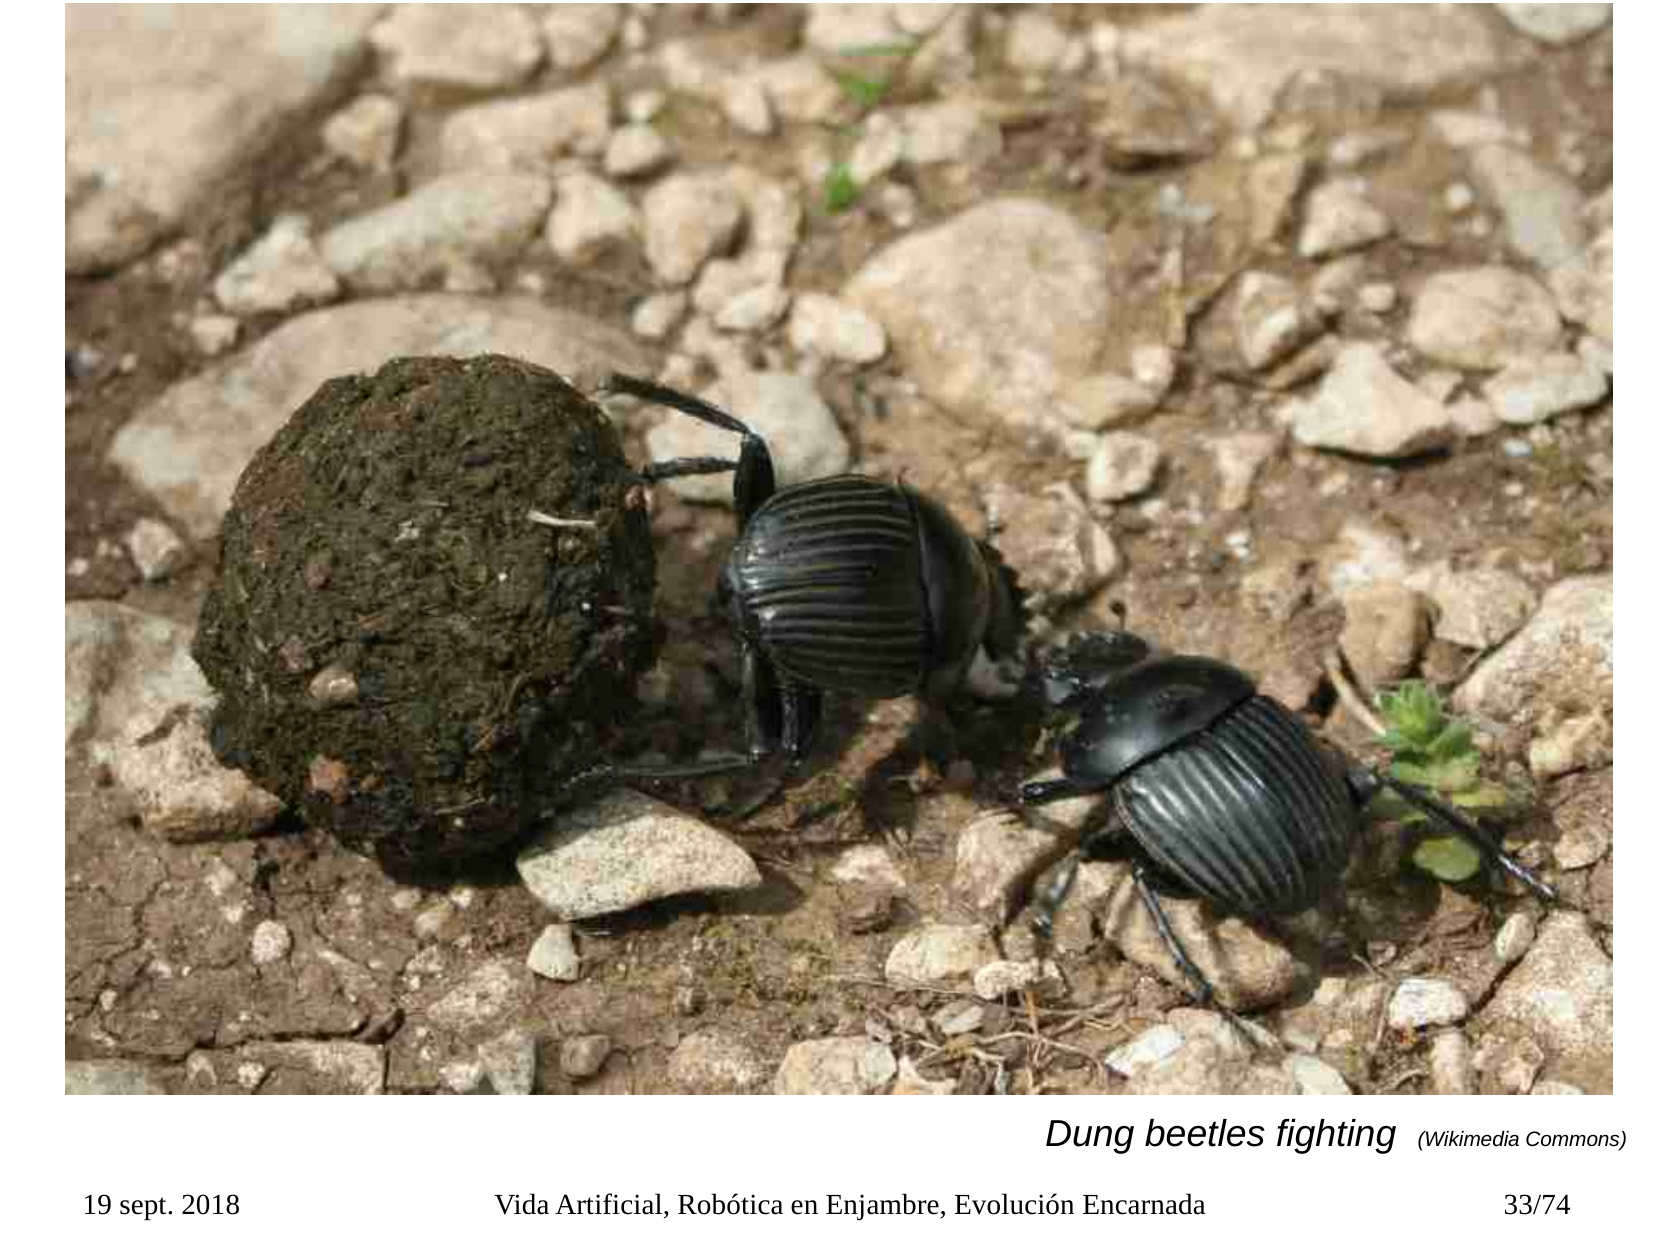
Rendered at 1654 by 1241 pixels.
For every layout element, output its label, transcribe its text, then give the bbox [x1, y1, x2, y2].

text_box Dung beetles fighting (Wikimedia Commons) [177, 1105, 1642, 1163]
picture [65, 3, 1613, 1095]
